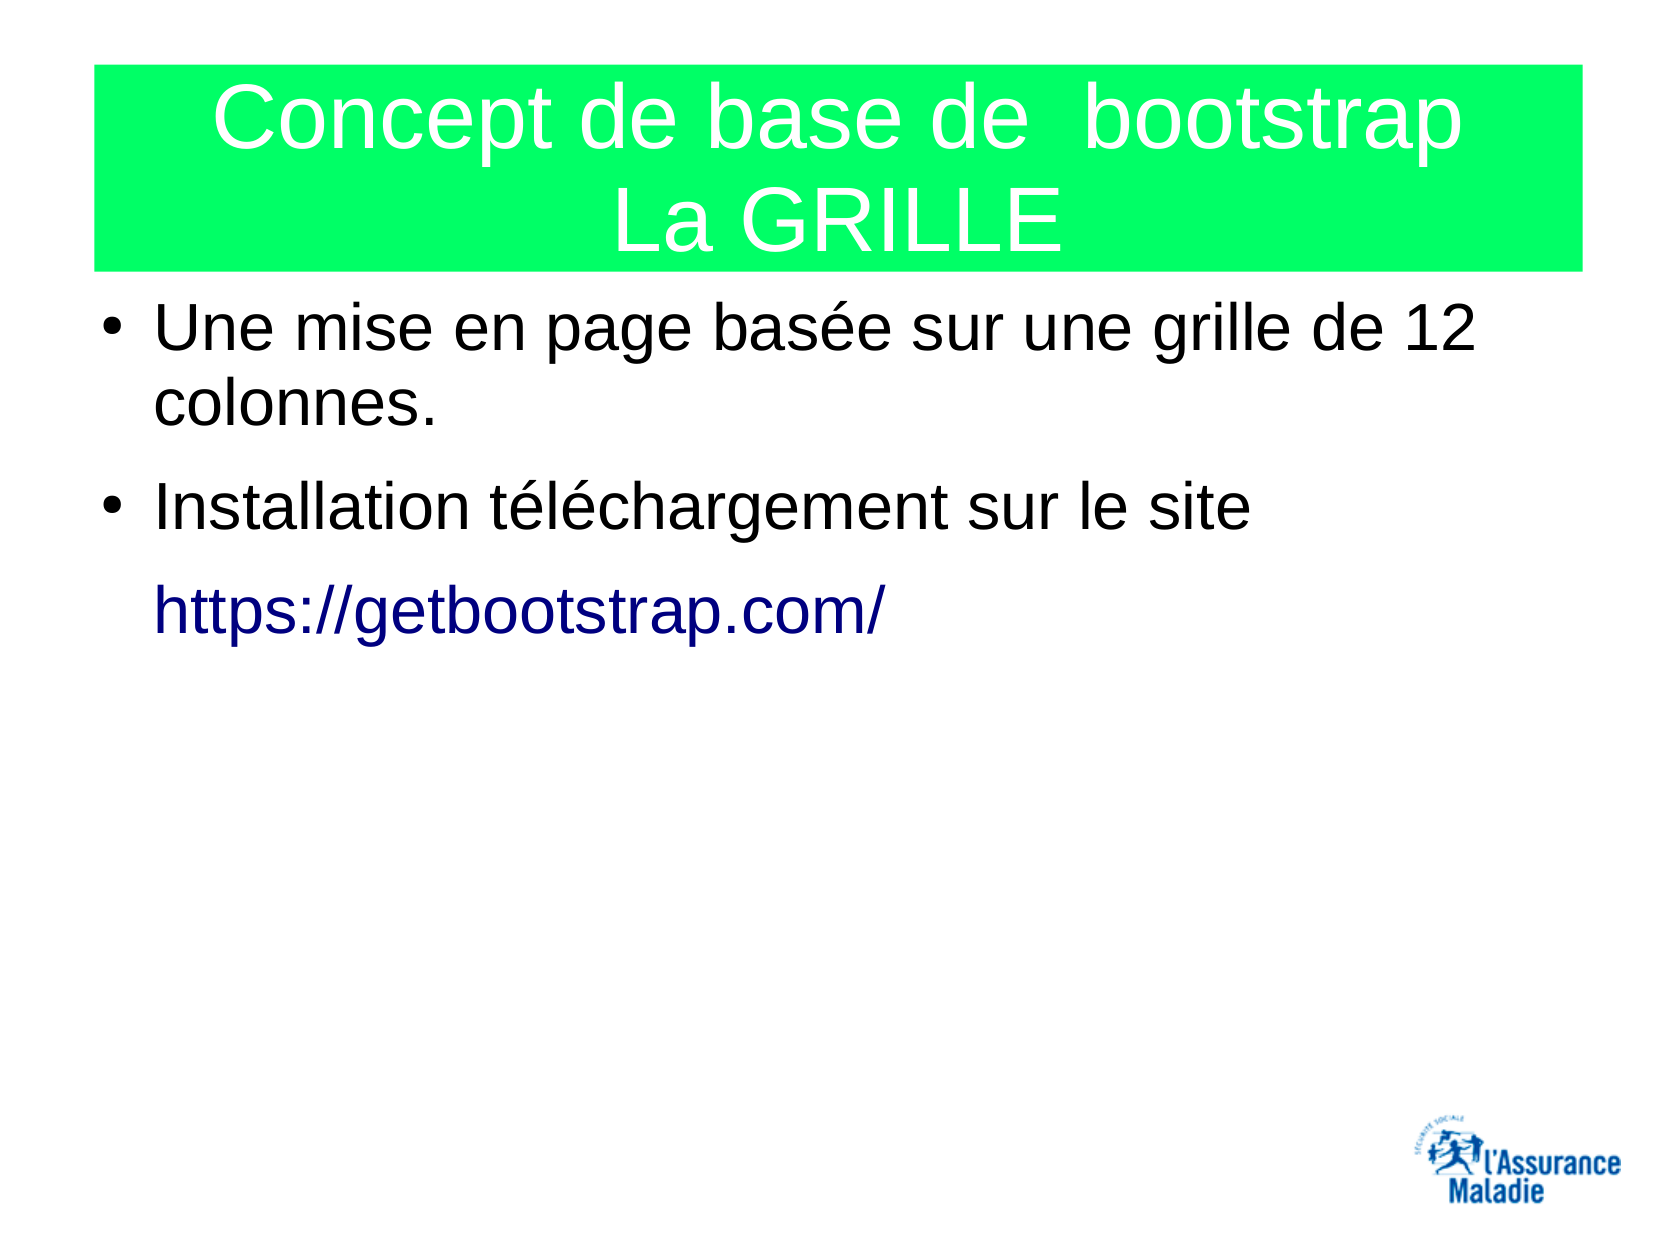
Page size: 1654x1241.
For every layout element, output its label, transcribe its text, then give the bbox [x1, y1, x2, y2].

title Concept de base de bootstrap La GRILLE [94, 64, 1583, 272]
picture [1393, 1111, 1621, 1205]
list Une mise en page basée sur une grille de 12 colonnes. Installation téléchargement sur le site https://getbootstrap.com/ [82, 290, 1571, 1010]
